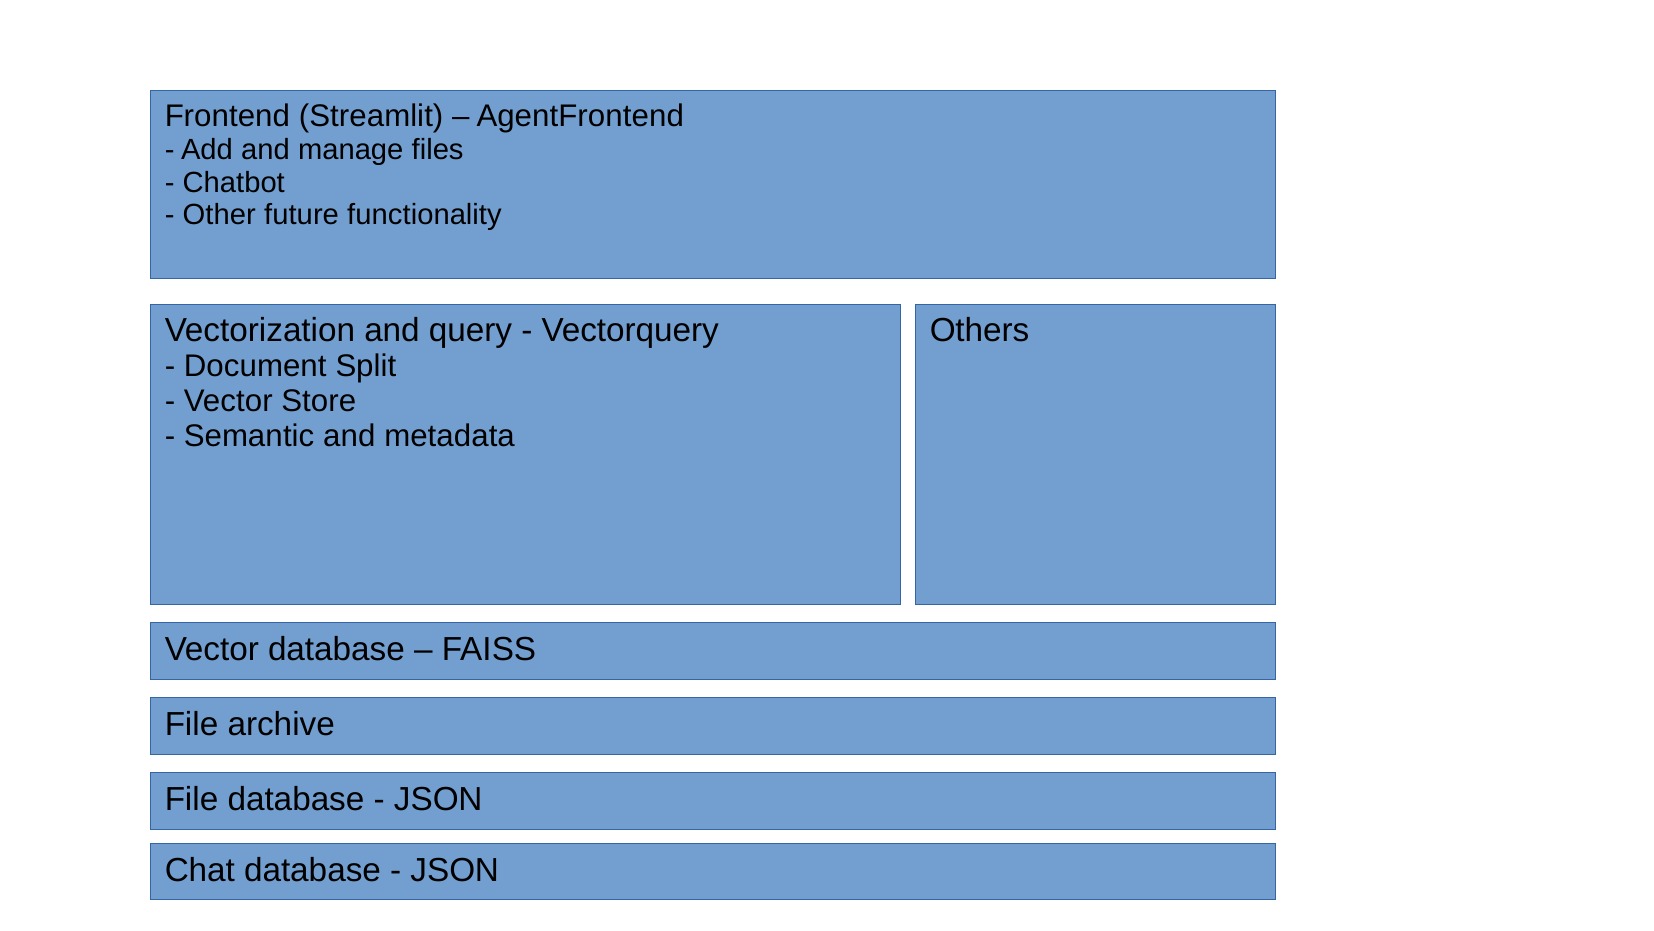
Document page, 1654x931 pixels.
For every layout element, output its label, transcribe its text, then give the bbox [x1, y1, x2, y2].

text_box Frontend (Streamlit) – AgentFrontend - Add and manage files - Chatbot - Other future functionality [150, 90, 1276, 279]
text_box Vector database – FAISS [150, 622, 1276, 680]
text_box File database - JSON [150, 772, 1276, 830]
text_box Others [915, 304, 1276, 605]
text_box Chat database - JSON [150, 843, 1276, 900]
text_box File archive [150, 697, 1276, 755]
text_box Vectorization and query - Vectorquery - Document Split - Vector Store - Semantic and metadata [150, 304, 901, 605]
